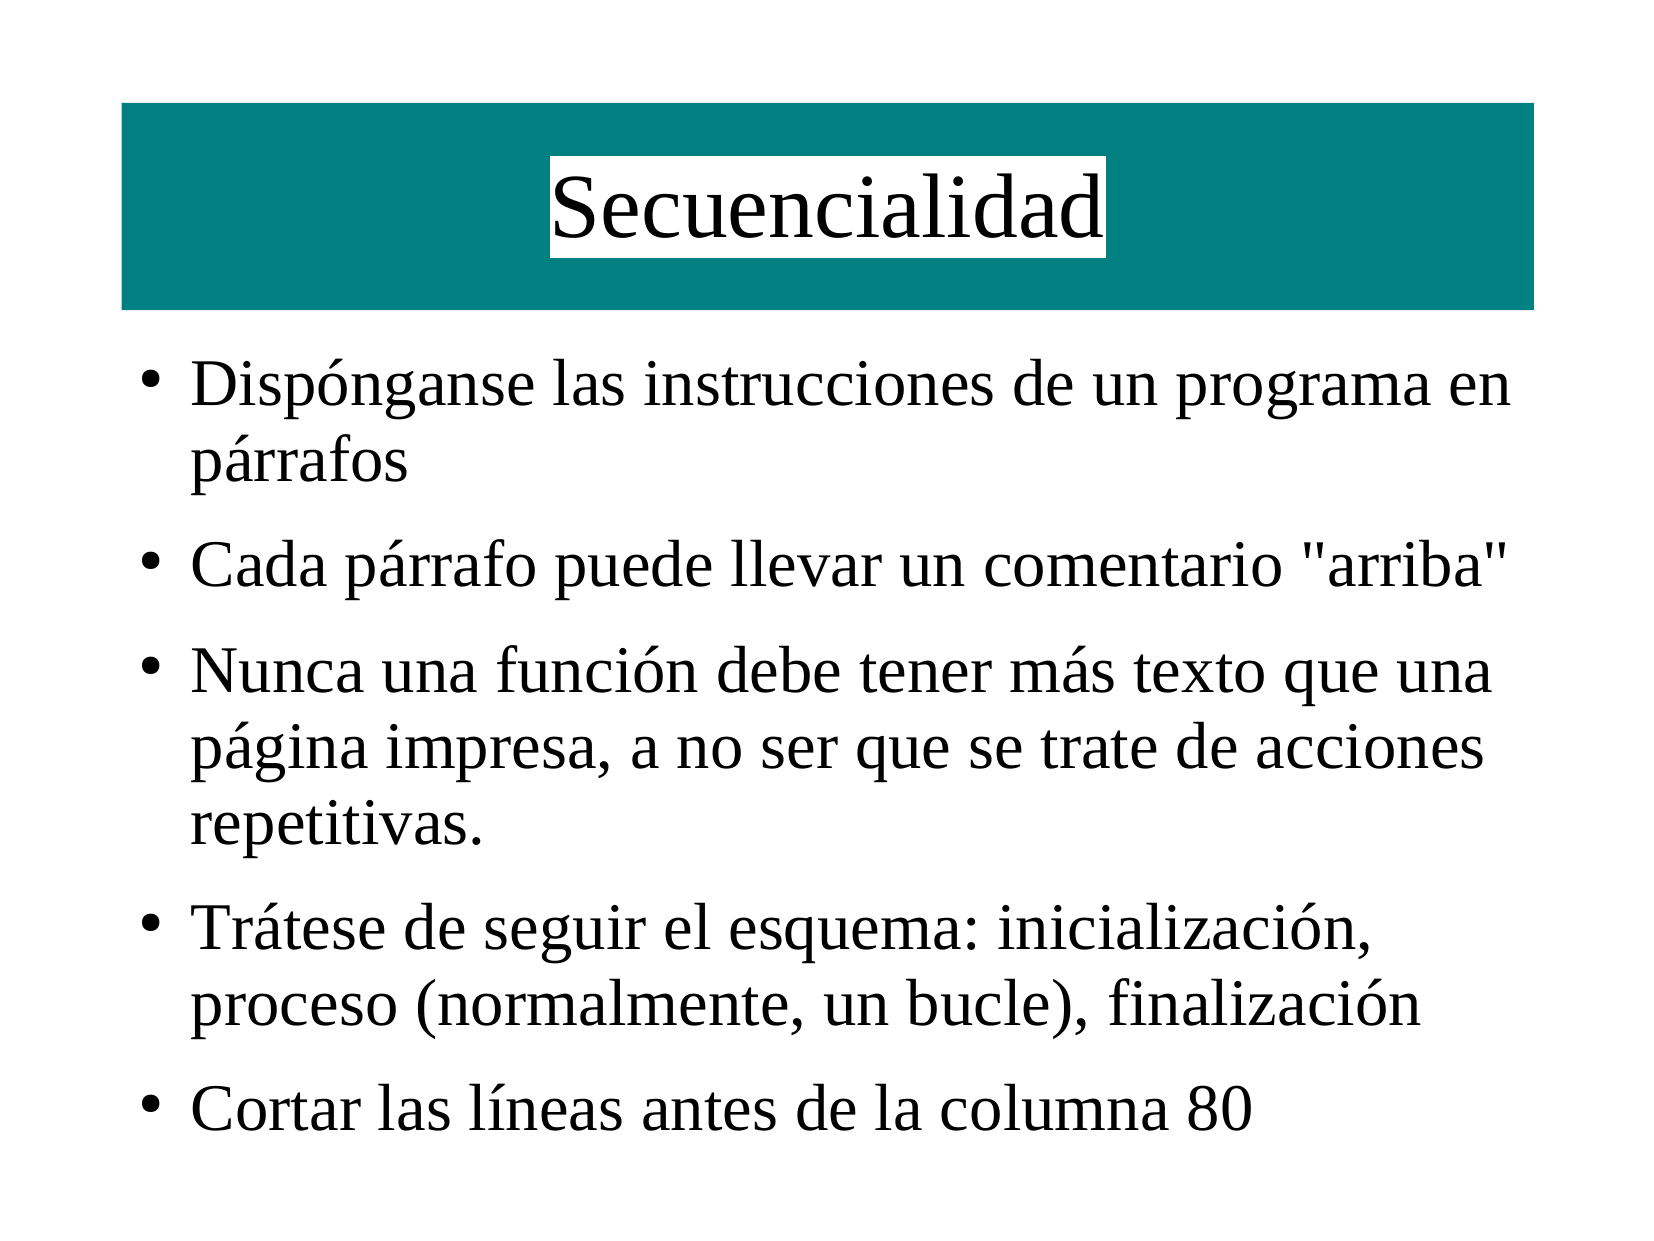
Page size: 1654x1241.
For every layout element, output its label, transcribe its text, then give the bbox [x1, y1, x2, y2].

title Secuencialidad [121, 102, 1534, 311]
list Dispónganse las instrucciones de un programa en párrafos Cada párrafo puede llevar un comentario "arriba" Nunca una función debe tener más texto que una página impresa, a no ser que se trate de acciones repetitivas. Trátese de seguir el esquema: inicialización, proceso (normalmente, un bucle), finalización Cortar las líneas antes de la columna 80 [121, 344, 1534, 1161]
